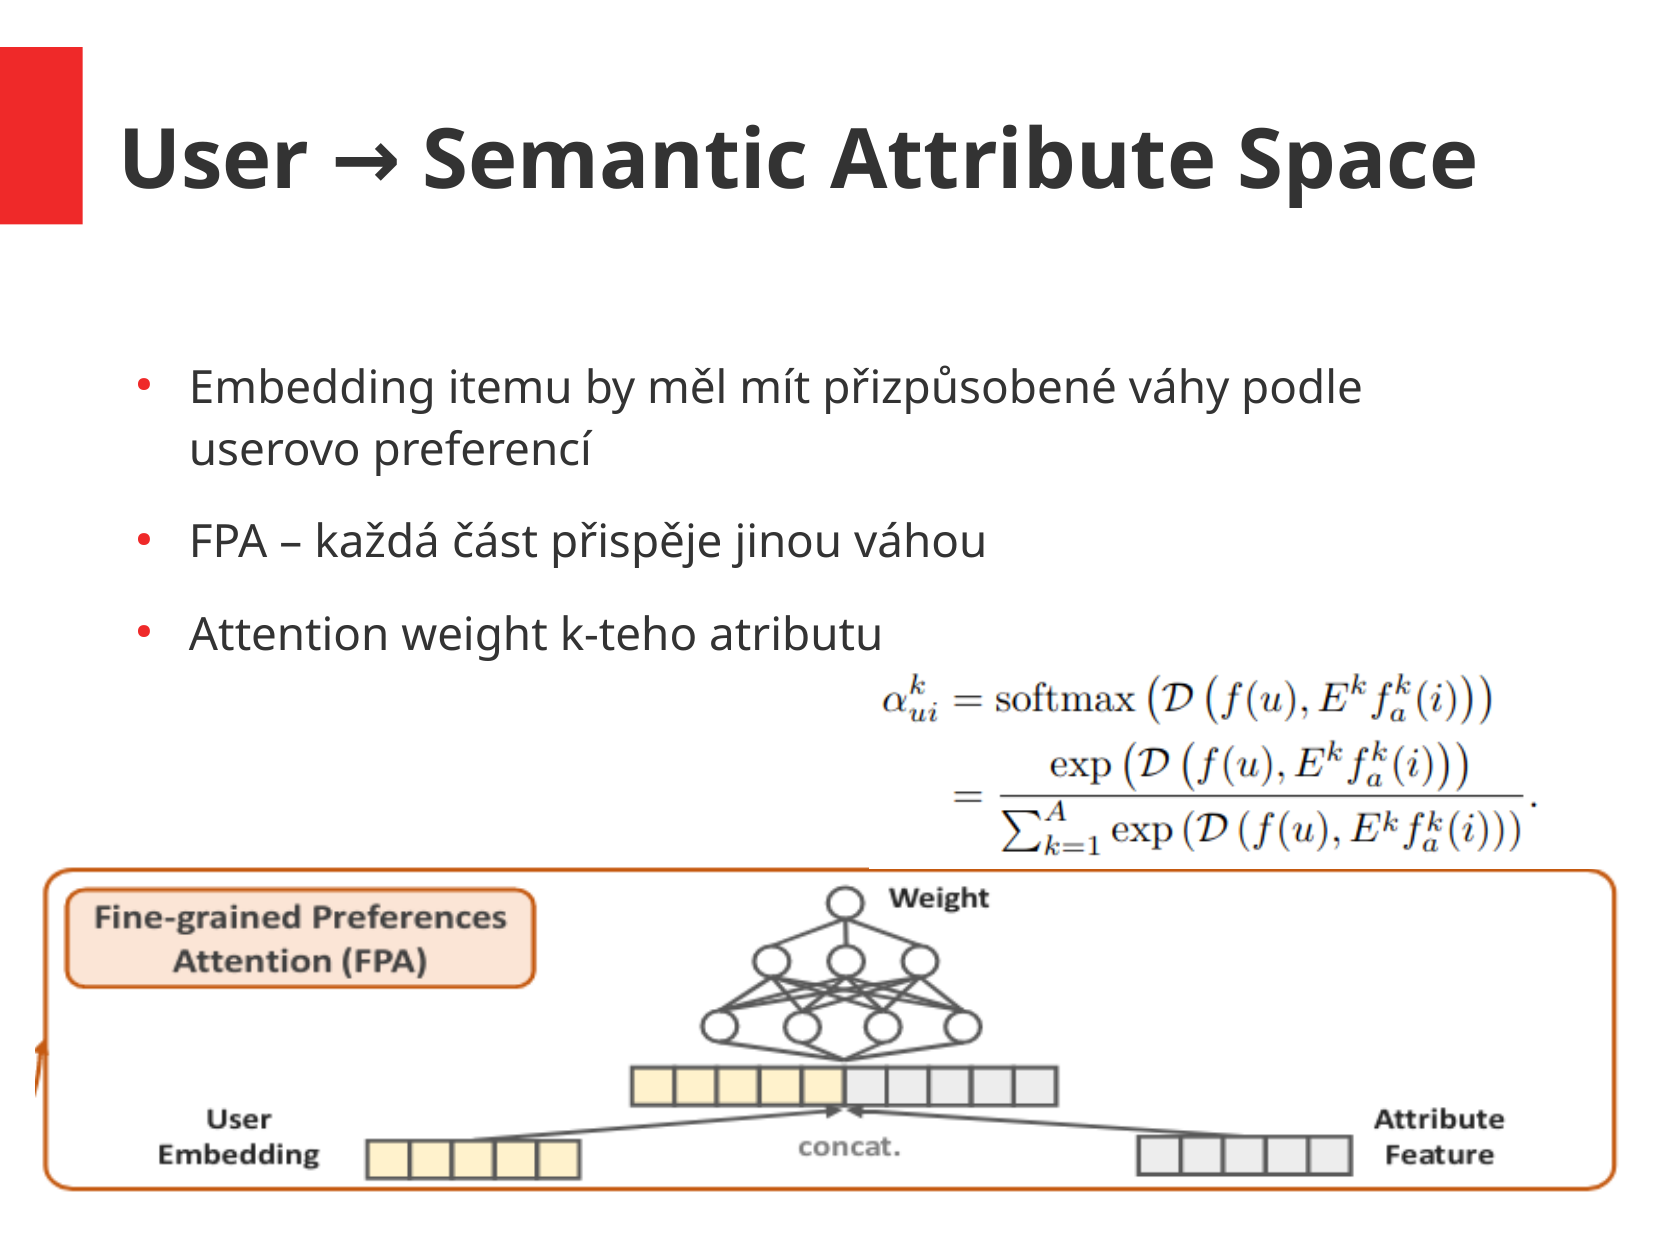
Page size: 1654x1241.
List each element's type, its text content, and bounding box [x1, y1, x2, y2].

list Embedding itemu by měl mít přizpůsobené váhy podle userovo preferencí FPA – každá část přispěje jinou váhou Attention weight k-teho atributu [118, 354, 1536, 862]
title User → Semantic Attribute Space [118, 49, 1571, 257]
picture [35, 660, 1627, 1200]
